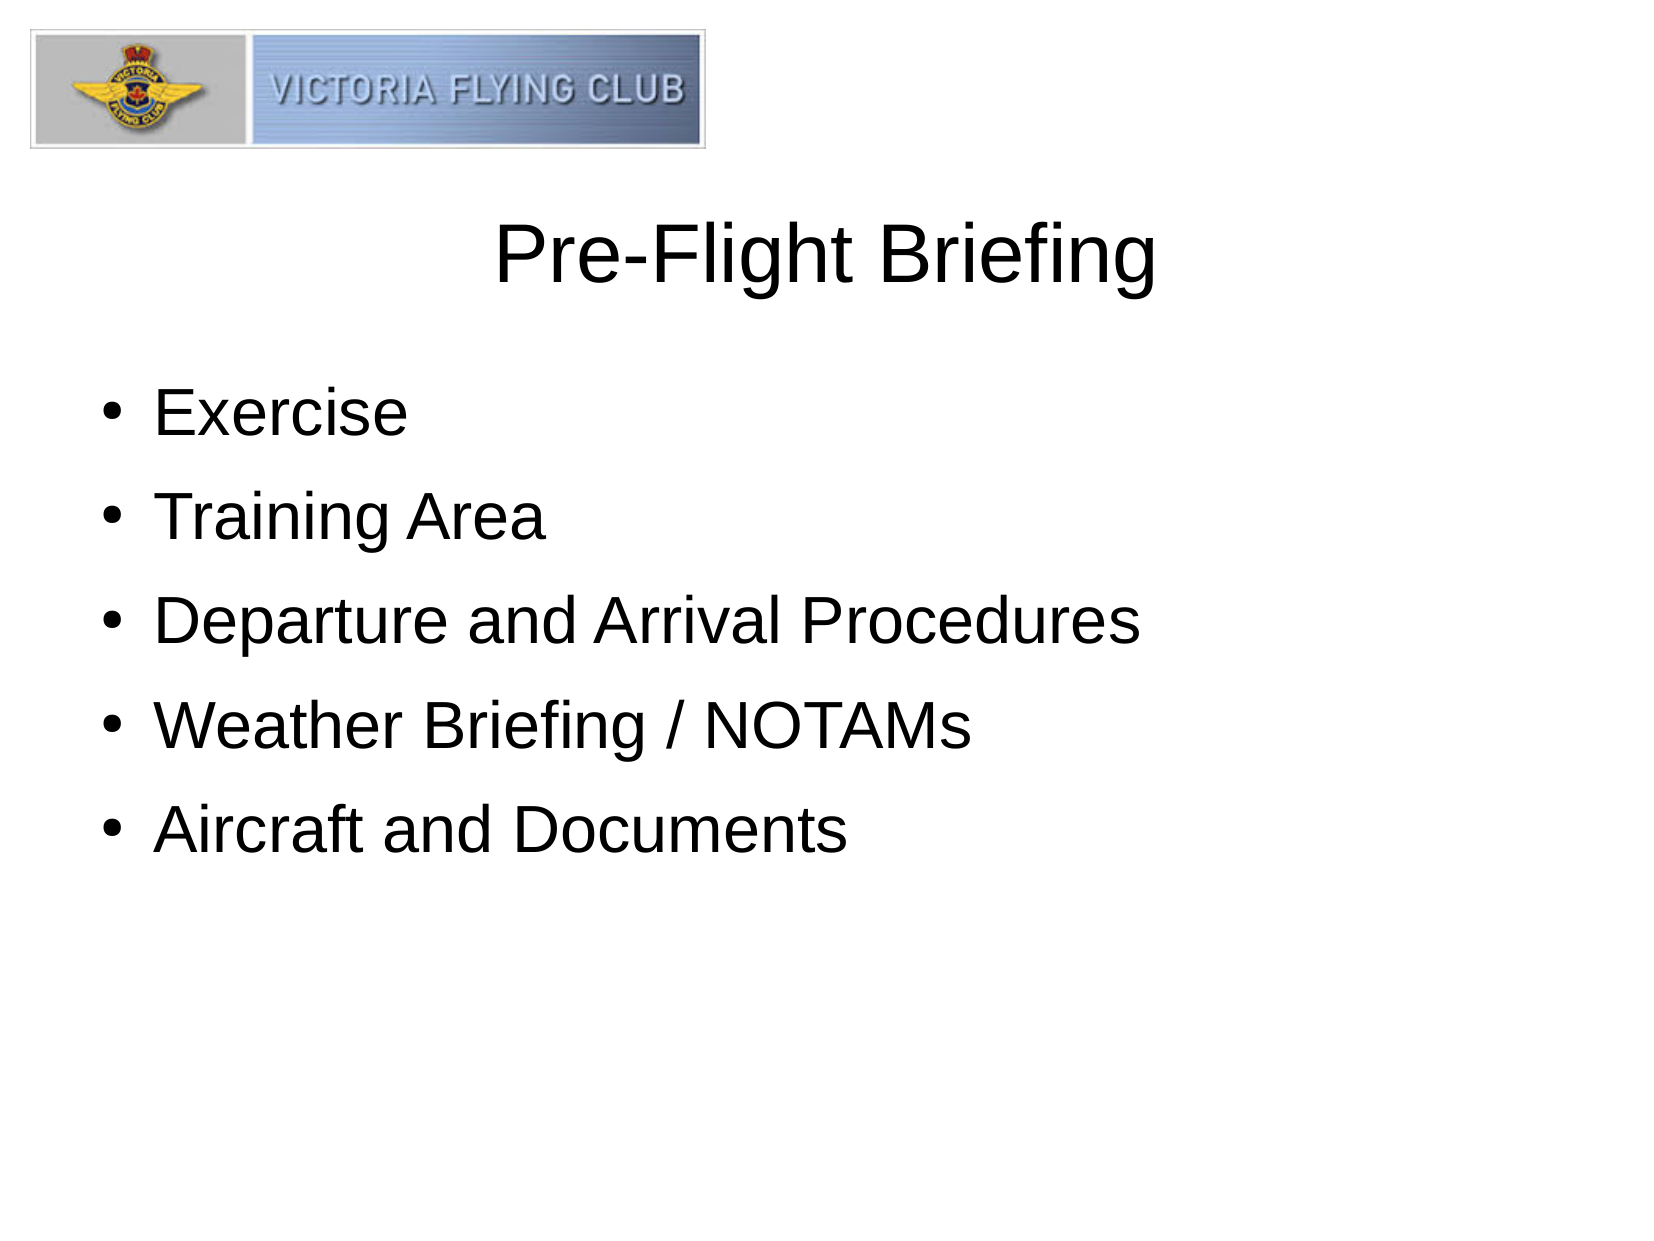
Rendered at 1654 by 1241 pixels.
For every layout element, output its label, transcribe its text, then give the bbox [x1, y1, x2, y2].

picture [30, 29, 706, 149]
list Exercise Training Area Departure and Arrival Procedures Weather Briefing / NOTAMs Aircraft and Documents [82, 375, 1571, 1095]
title Pre-Flight Briefing [82, 150, 1571, 358]
